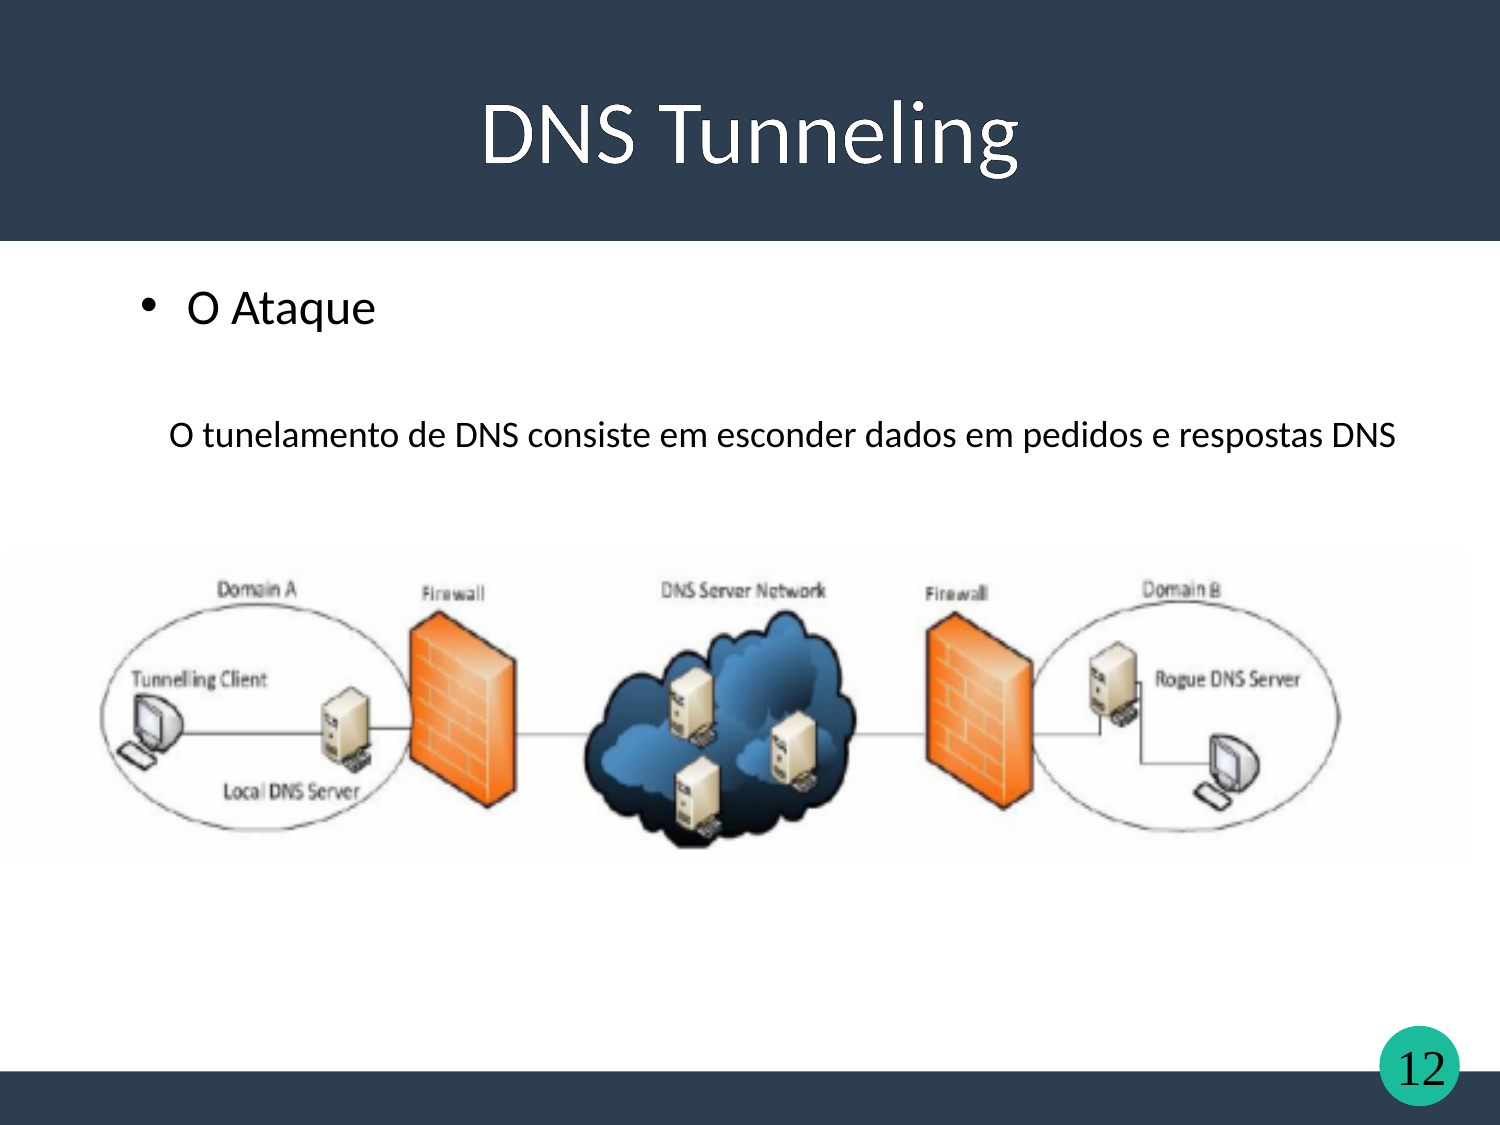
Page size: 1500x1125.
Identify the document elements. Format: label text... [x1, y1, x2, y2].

text_box <número> [1381, 1027, 1500, 1103]
picture [2, 550, 1467, 882]
text_box DNS Tunneling [75, 33, 1425, 221]
text_box O Ataque [125, 267, 392, 342]
text_box O tunelamento de DNS consiste em esconder dados em pedidos e respostas DNS [154, 402, 1413, 463]
